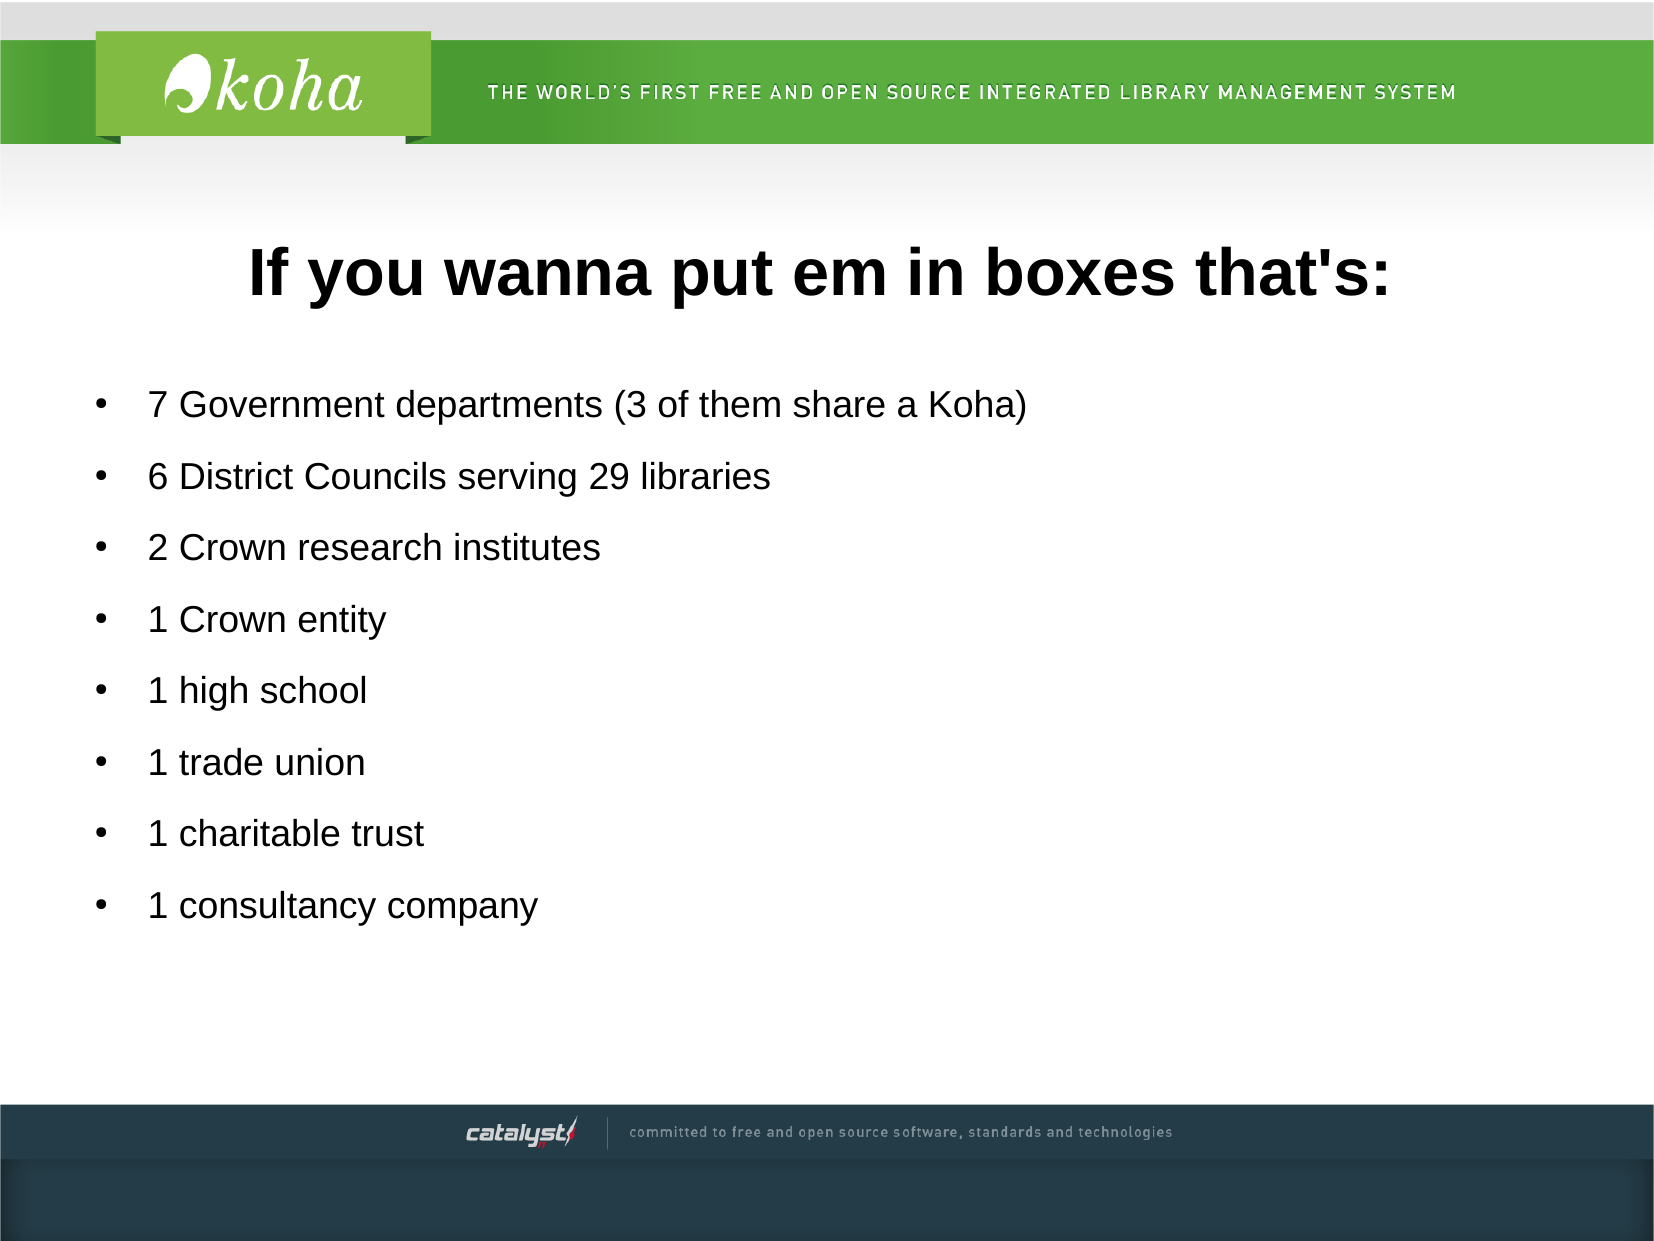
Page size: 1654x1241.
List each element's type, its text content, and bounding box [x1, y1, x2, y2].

picture [0, 2, 1654, 1241]
list 7 Government departments (3 of them share a Koha) 6 District Councils serving 29 libraries 2 Crown research institutes 1 Crown entity 1 high school 1 trade union 1 charitable trust 1 consultancy company [76, 383, 1565, 1193]
title If you wanna put em in boxes that's: [76, 191, 1565, 354]
